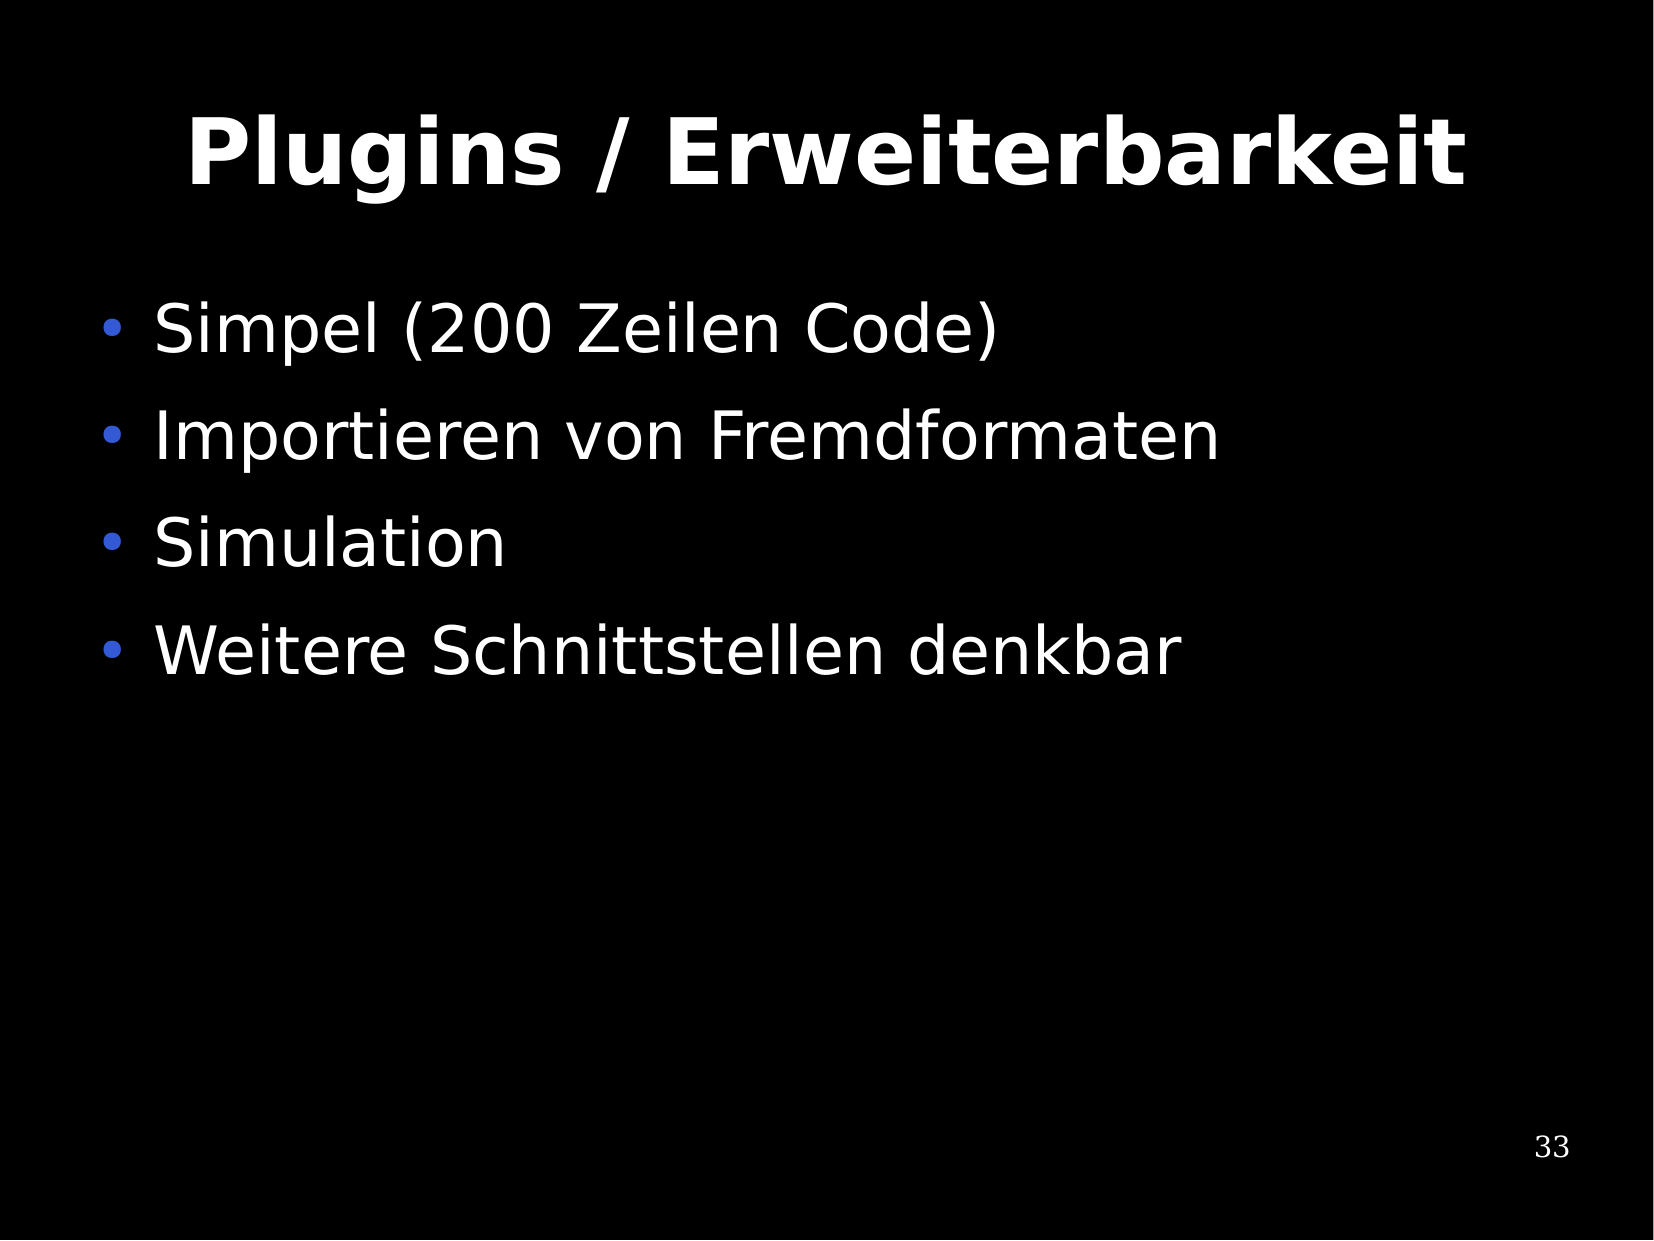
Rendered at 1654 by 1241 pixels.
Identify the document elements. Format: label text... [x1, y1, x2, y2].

title Plugins / Erweiterbarkeit [82, 49, 1571, 257]
list Simpel (200 Zeilen Code) Importieren von Fremdformaten Simulation Weitere Schnittstellen denkbar [82, 290, 1538, 1010]
